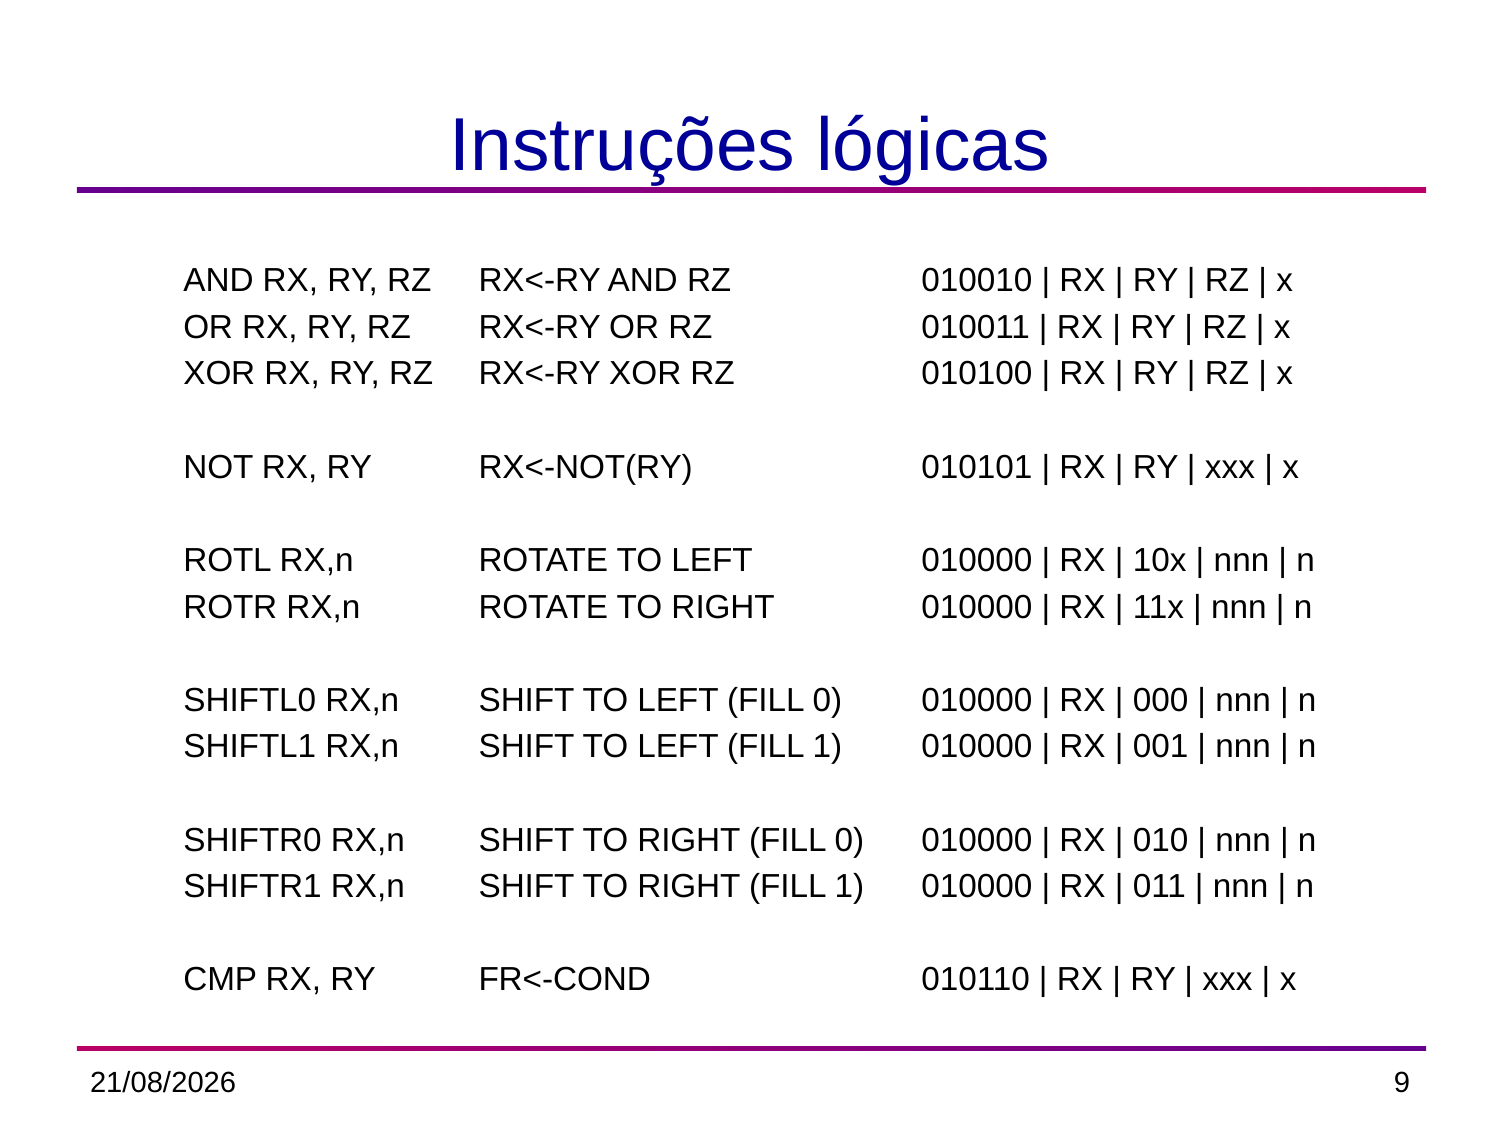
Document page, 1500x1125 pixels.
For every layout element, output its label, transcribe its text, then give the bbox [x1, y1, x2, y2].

slide_number 24/07/2021 [75, 1055, 425, 1125]
slide_number <number> [1074, 1055, 1425, 1125]
title Instruções lógicas [76, 74, 1424, 193]
text_box AND RX, RY, RZ RX<-RY AND RZ 010010 | RX | RY | RZ | x OR RX, RY, RZ RX<-RY OR RZ 010011 | RX | RY | RZ | x XOR RX, RY, RZ RX<-RY XOR RZ 010100 | RX | RY | RZ | x NOT RX, RY RX<-NOT(RY) 010101 | RX | RY | xxx | x ROTL RX,n ROTATE TO LEFT 010000 | RX | 10x | nnn | n ROTR RX,n ROTATE TO RIGHT 010000 | RX | 11x | nnn | n SHIFTL0 RX,n SHIFT TO LEFT (FILL 0) 010000 | RX | 000 | nnn | n SHIFTL1 RX,n SHIFT TO LEFT (FILL 1) 010000 | RX | 001 | nnn | n SHIFTR0 RX,n SHIFT TO RIGHT (FILL 0) 010000 | RX | 010 | nnn | n SHIFTR1 RX,n SHIFT TO RIGHT (FILL 1) 010000 | RX | 011 | nnn | n CMP RX, RY FR<-COND 010110 | RX | RY | xxx | x [112, 251, 1463, 1055]
